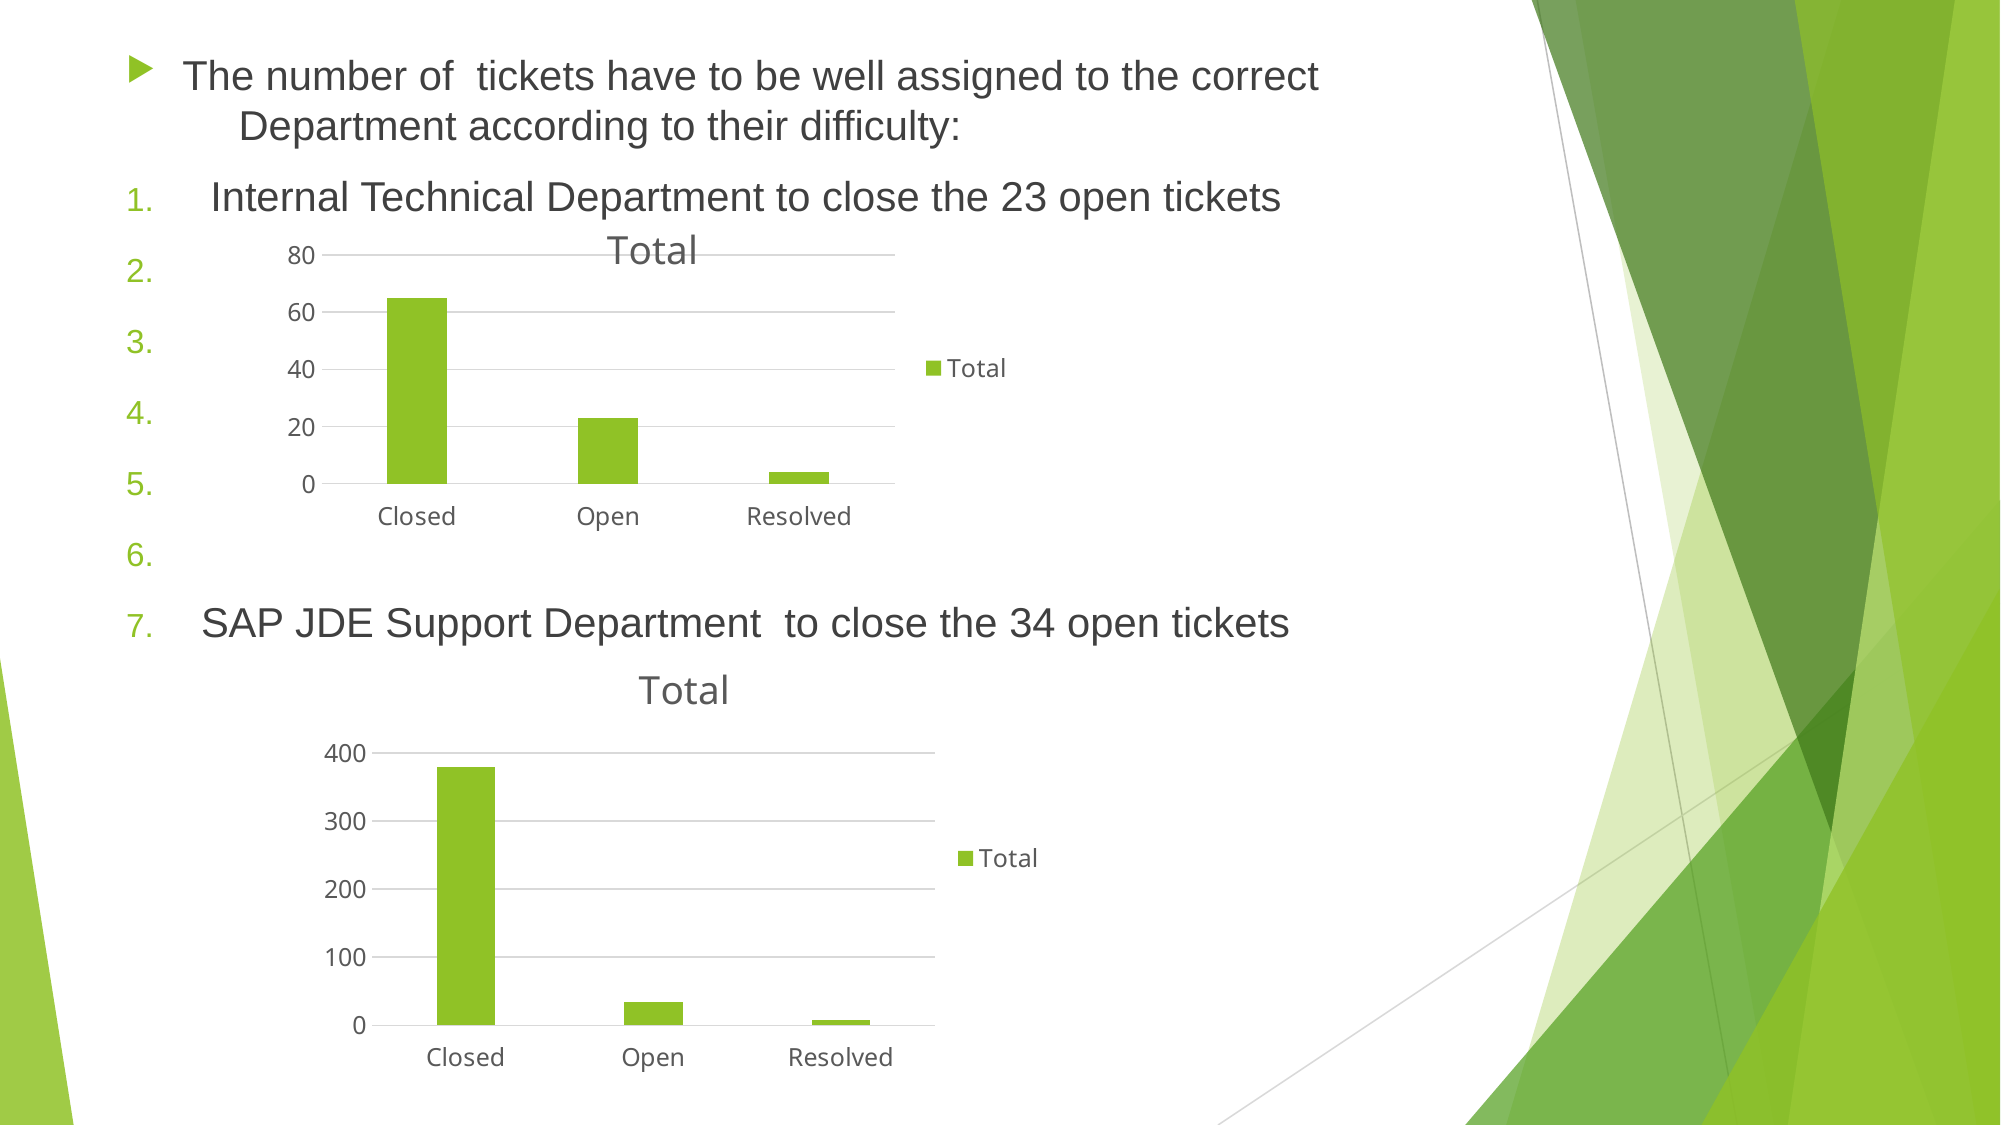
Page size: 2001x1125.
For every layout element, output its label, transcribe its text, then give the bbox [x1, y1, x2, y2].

chart [309, 633, 1060, 1084]
list The number of tickets have to be well assigned to the correct Department according to their difficulty: Internal Technical Department to close the 23 open tickets SAP JDE Support Department to close the 34 open tickets [111, 41, 1522, 992]
chart [277, 195, 1028, 542]
